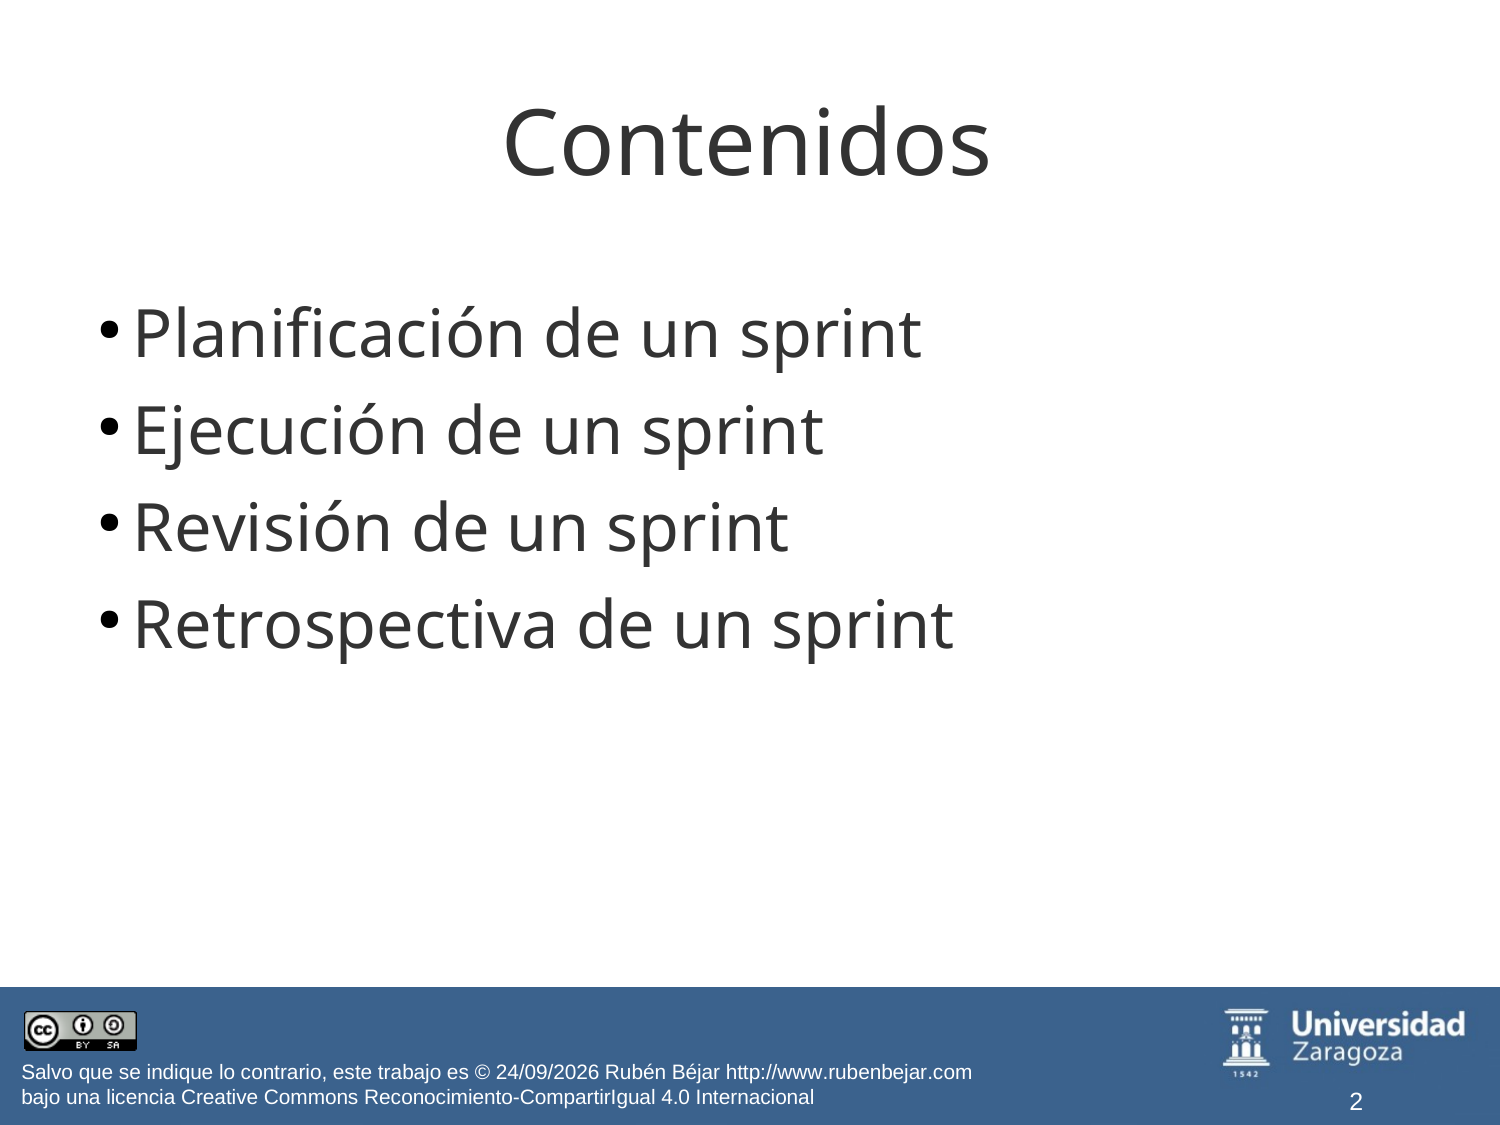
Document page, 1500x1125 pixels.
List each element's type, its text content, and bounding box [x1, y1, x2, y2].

title Contenidos [74, 21, 1420, 257]
picture [0, 987, 1500, 1125]
list Planificación de un sprint Ejecución de un sprint Revisión de un sprint Retrospectiva de un sprint [82, 283, 1418, 957]
